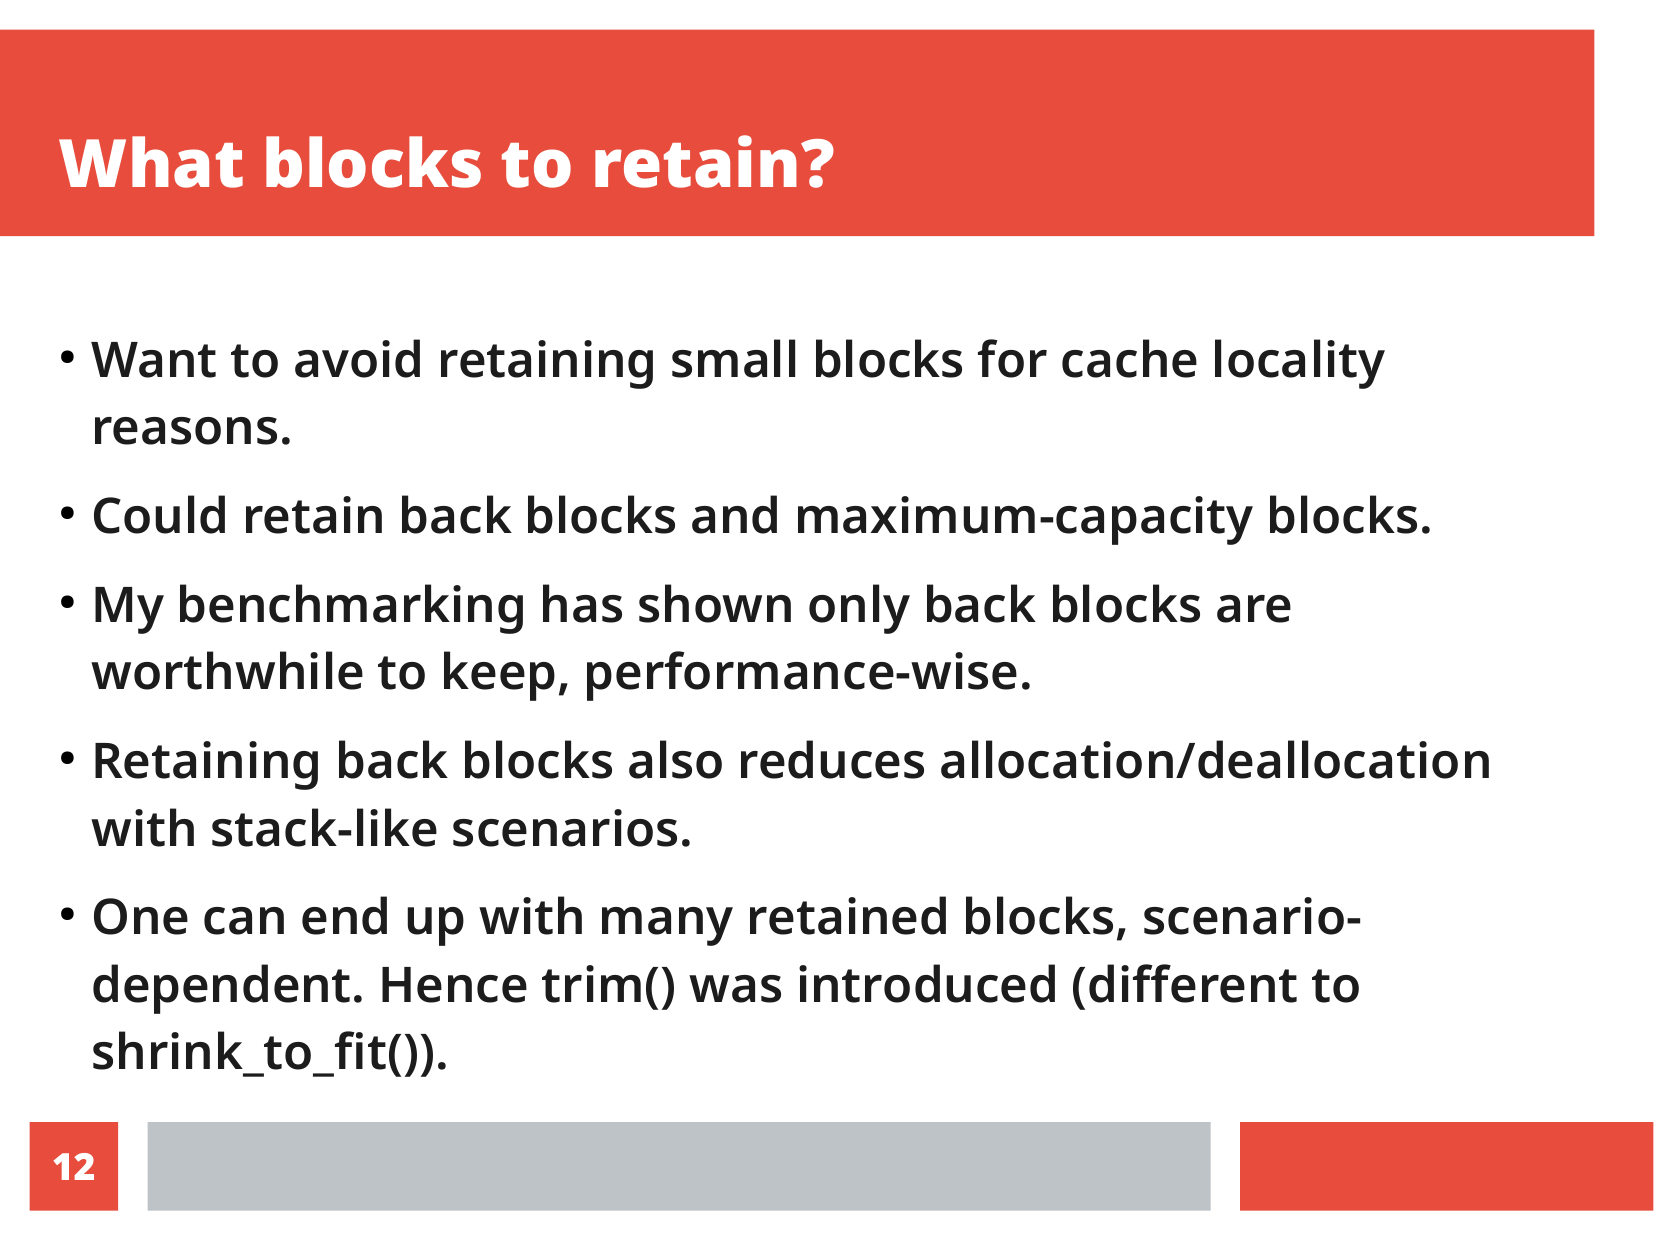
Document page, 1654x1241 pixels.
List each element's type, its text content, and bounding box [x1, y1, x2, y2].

list Want to avoid retaining small blocks for cache locality reasons. Could retain back blocks and maximum-capacity blocks. My benchmarking has shown only back blocks are worthwhile to keep, performance-wise. Retaining back blocks also reduces allocation/deallocation with stack-like scenarios. One can end up with many retained blocks, scenario-dependent. Hence trim() was introduced (different to shrink_to_fit()). [59, 324, 1565, 1093]
title What blocks to retain? [59, 59, 1595, 207]
